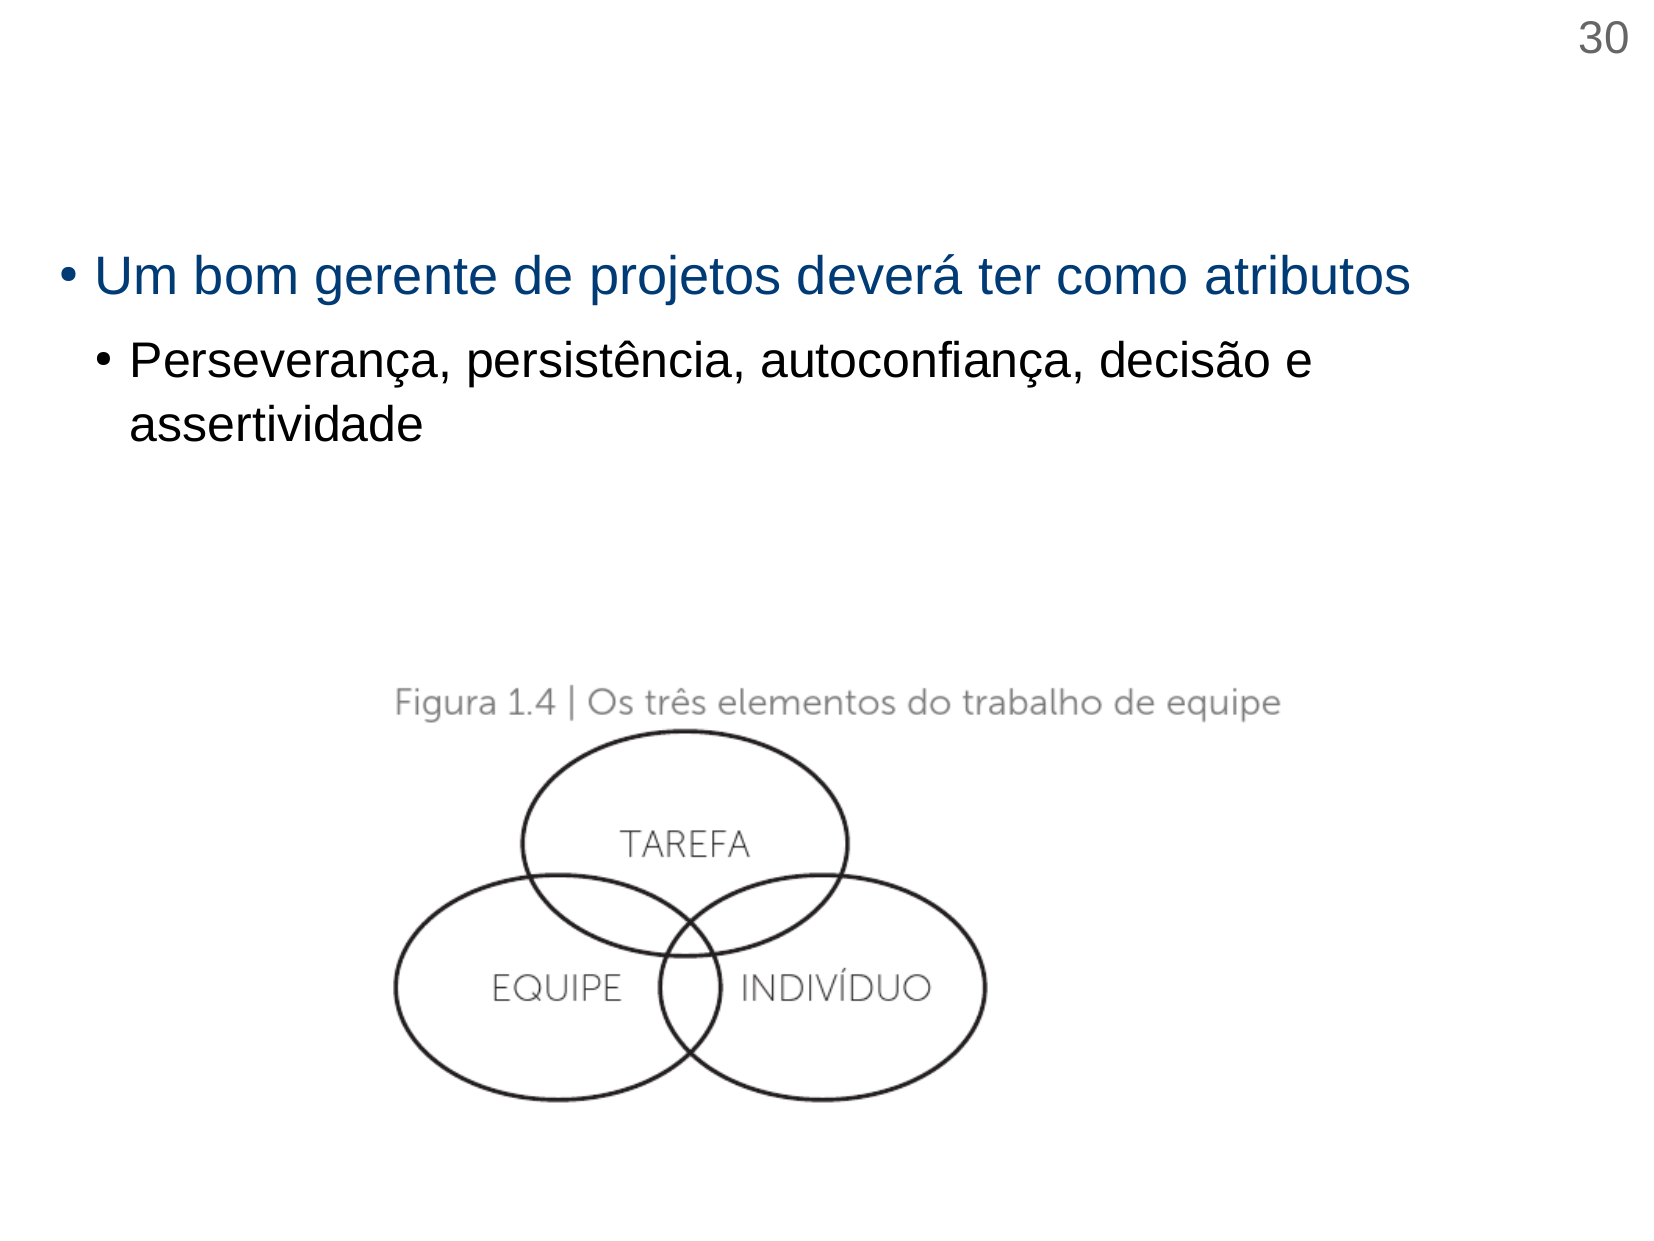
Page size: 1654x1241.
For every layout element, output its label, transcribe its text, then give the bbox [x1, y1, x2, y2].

picture [392, 679, 1282, 1109]
list Um bom gerente de projetos deverá ter como atributos Perseverança, persistência, autoconfiança, decisão e assertividade [59, 236, 1595, 1211]
